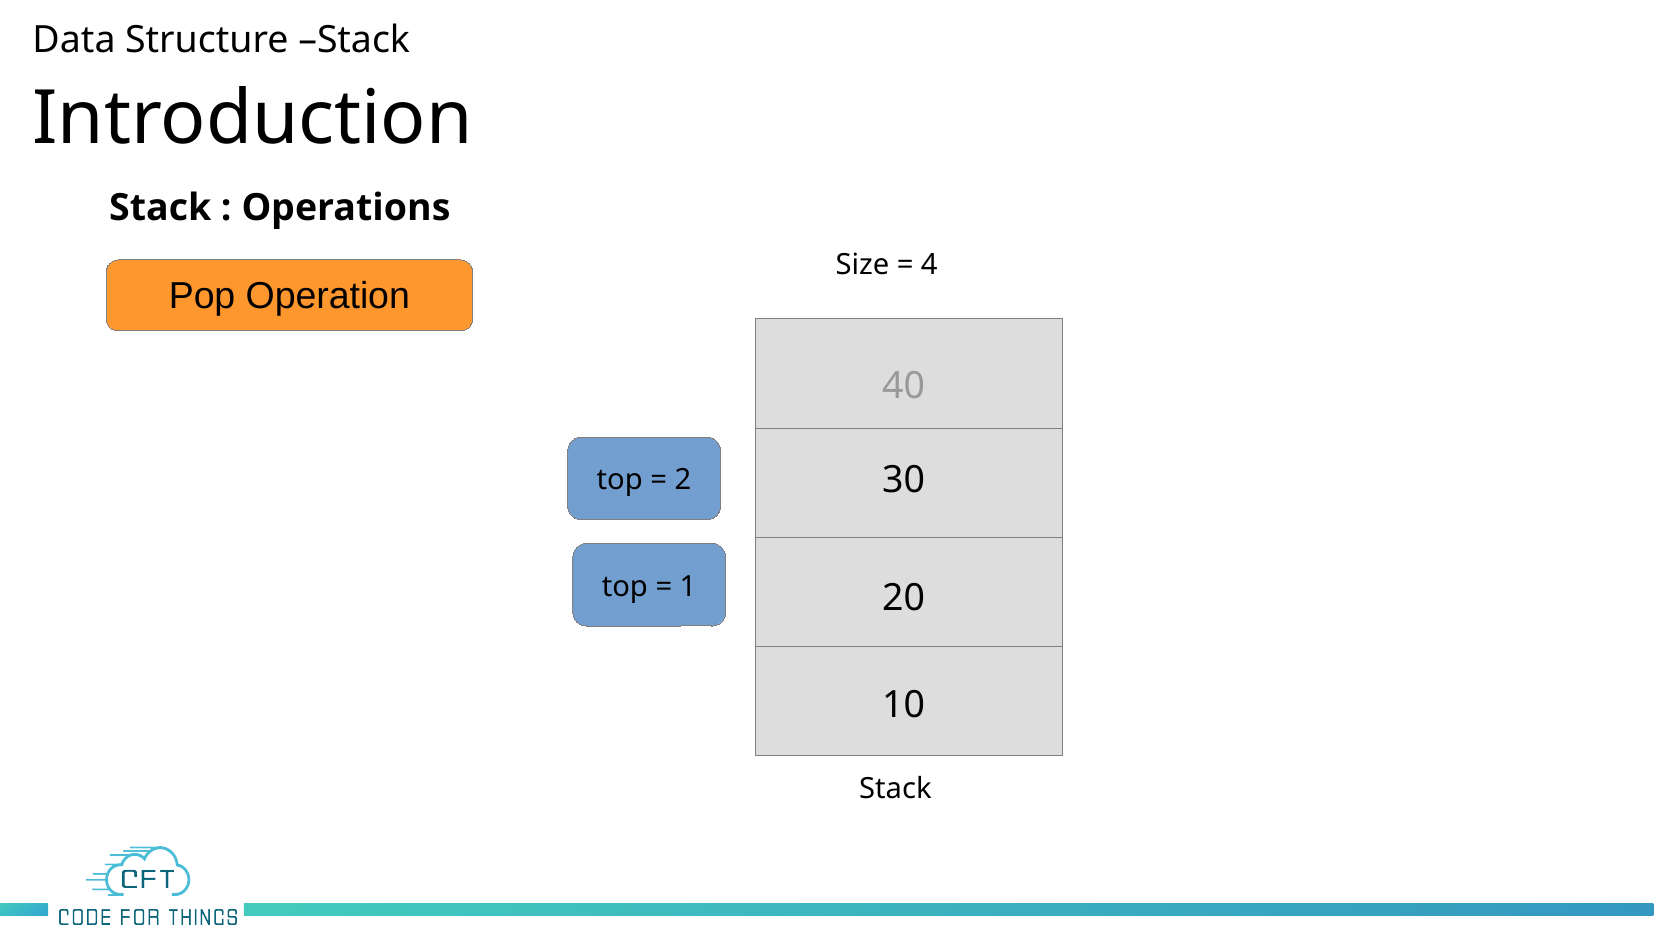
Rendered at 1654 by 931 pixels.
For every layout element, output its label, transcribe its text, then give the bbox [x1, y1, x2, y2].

text_box top = 1 [572, 543, 726, 627]
text_box 40 [826, 342, 981, 426]
text_box Stack : Operations [23, 173, 615, 243]
text_box 20 [826, 555, 981, 638]
text_box Pop Operation [106, 259, 473, 331]
text_box [755, 318, 1063, 756]
text_box top = 2 [567, 437, 721, 520]
text_box 30 [826, 437, 981, 520]
text_box Stack [844, 759, 956, 810]
picture [59, 846, 237, 925]
text_box 10 [826, 661, 981, 745]
text_box Size = 4 [820, 236, 1009, 286]
title Data Structure –Stack Introduction [32, 12, 1184, 166]
